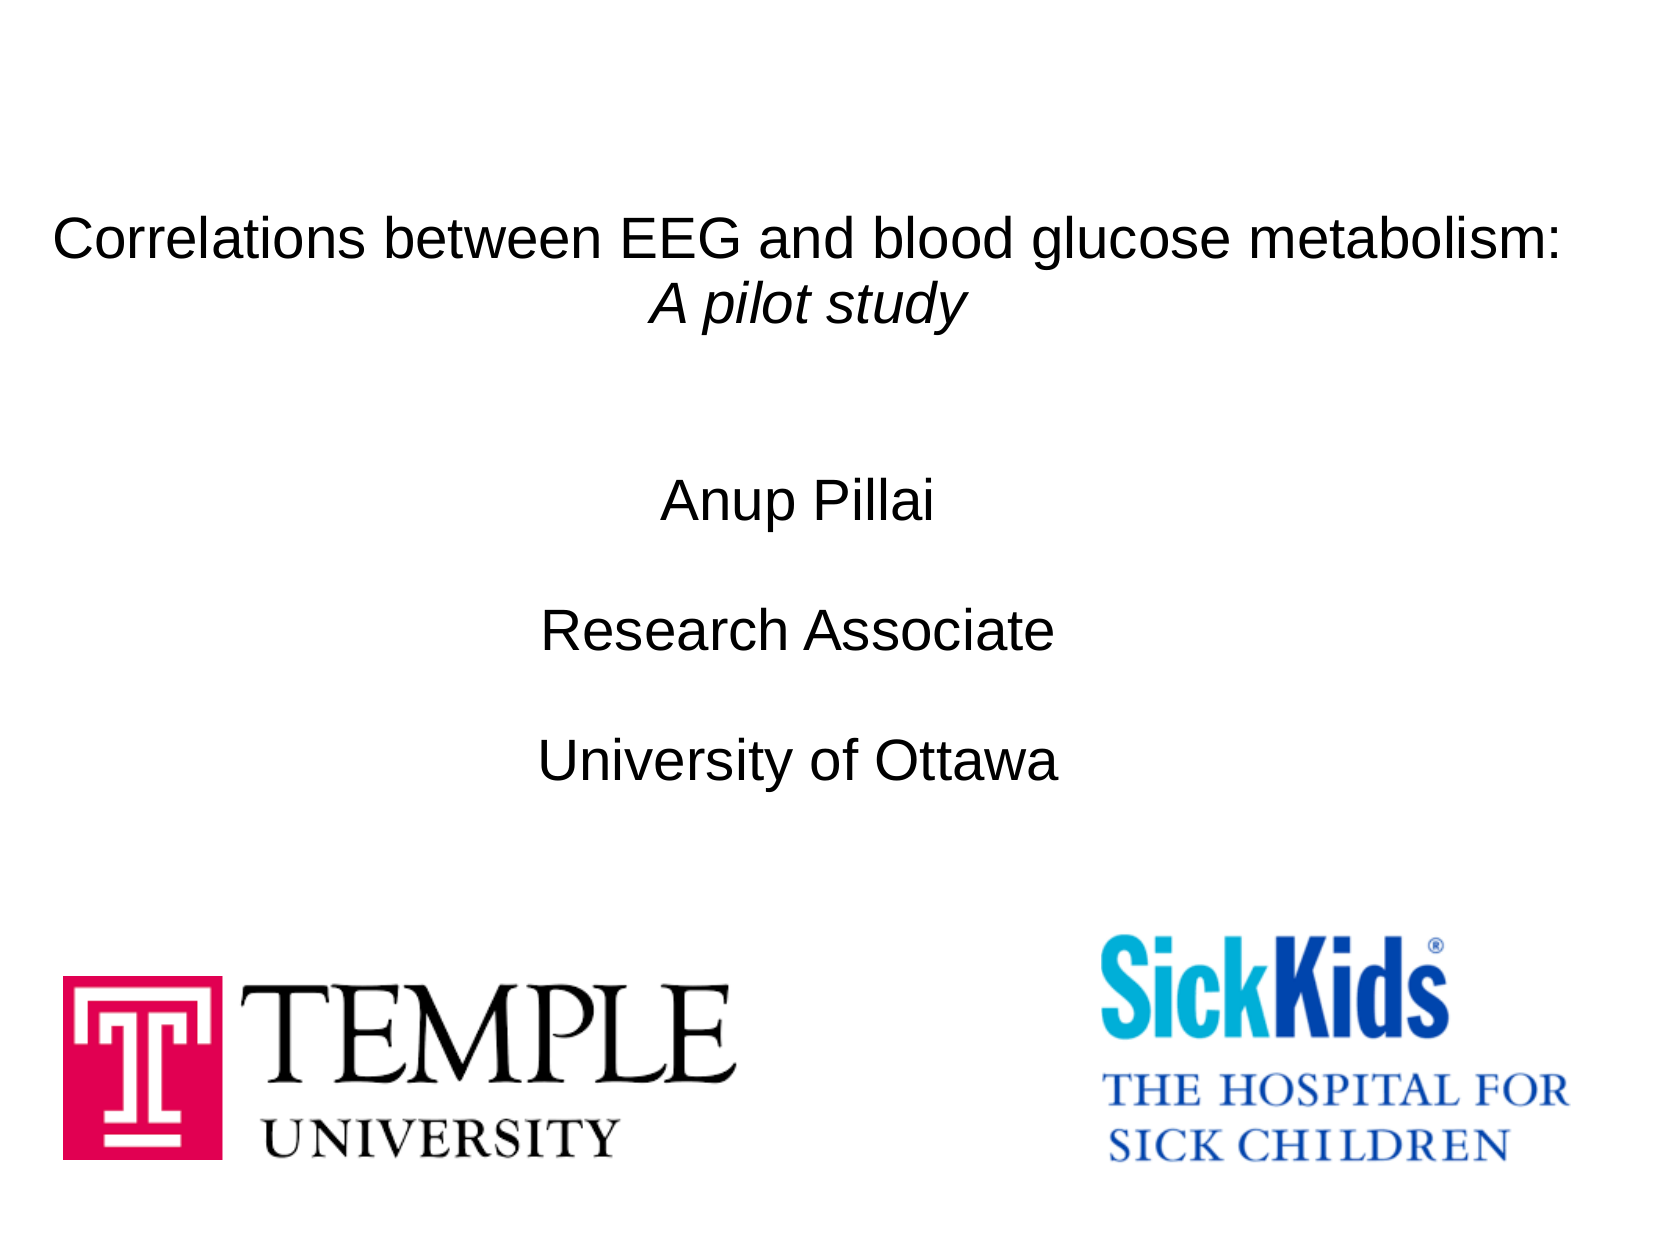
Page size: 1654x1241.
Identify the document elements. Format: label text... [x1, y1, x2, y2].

text_box Correlations between EEG and blood glucose metabolism: A pilot study [37, 198, 1613, 344]
picture [63, 976, 738, 1160]
picture [1101, 919, 1571, 1178]
text_box Anup Pillai Research Associate University of Ottawa [522, 460, 1075, 801]
